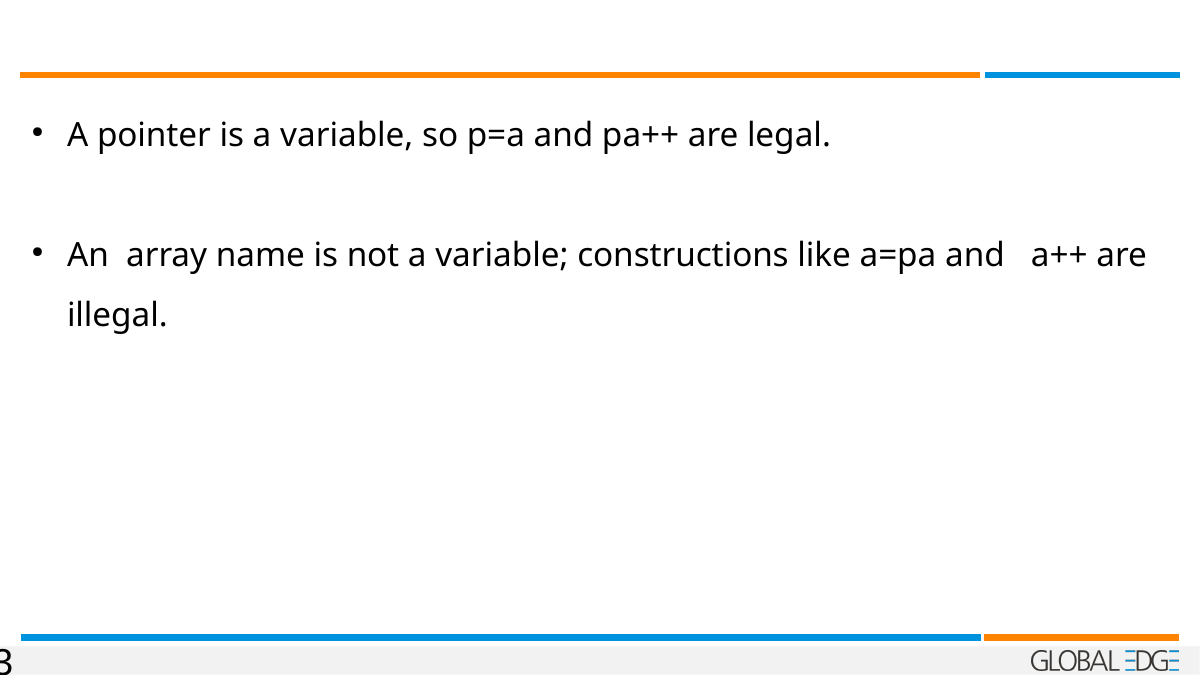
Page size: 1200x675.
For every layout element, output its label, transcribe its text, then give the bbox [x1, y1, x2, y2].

picture [1031, 650, 1179, 671]
text_box A pointer is a variable, so p=a and pa++ are legal. An array name is not a variable; constructions like a=pa and a++ are illegal. [20, 87, 1179, 628]
